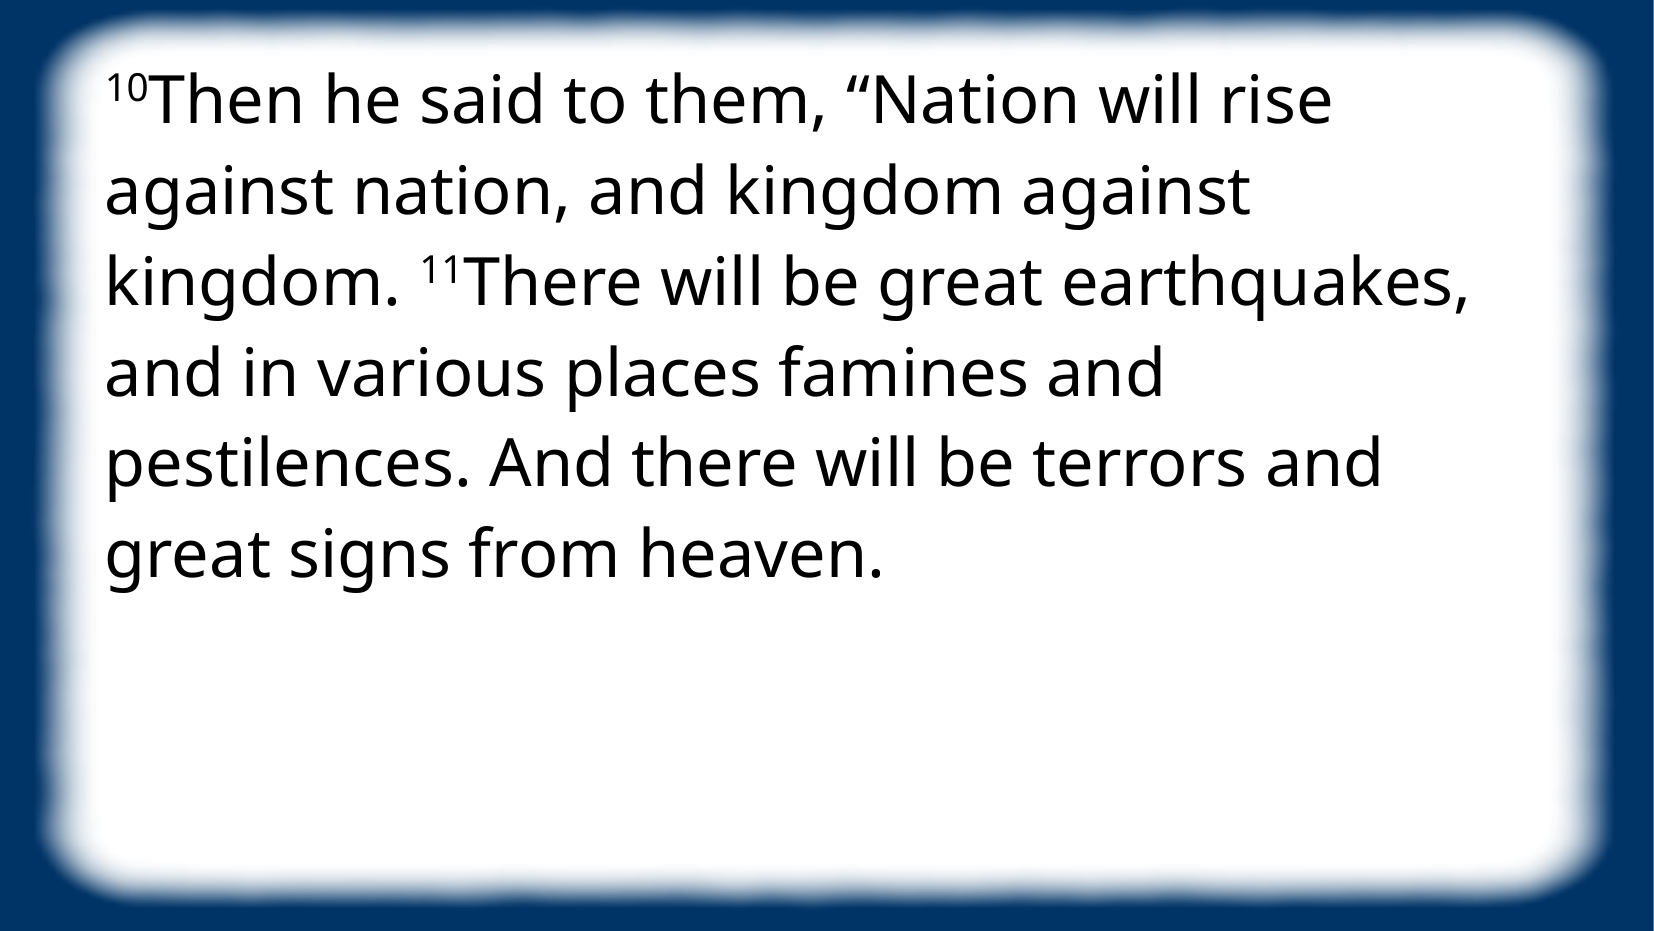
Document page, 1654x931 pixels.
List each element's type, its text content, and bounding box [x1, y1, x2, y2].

text_box 10Then he said to them, “Nation will rise against nation, and kingdom against kingdom. 11There will be great earthquakes, and in various places famines and pestilences. And there will be terrors and great signs from heaven. [90, 45, 1561, 504]
picture [0, 0, 1654, 931]
